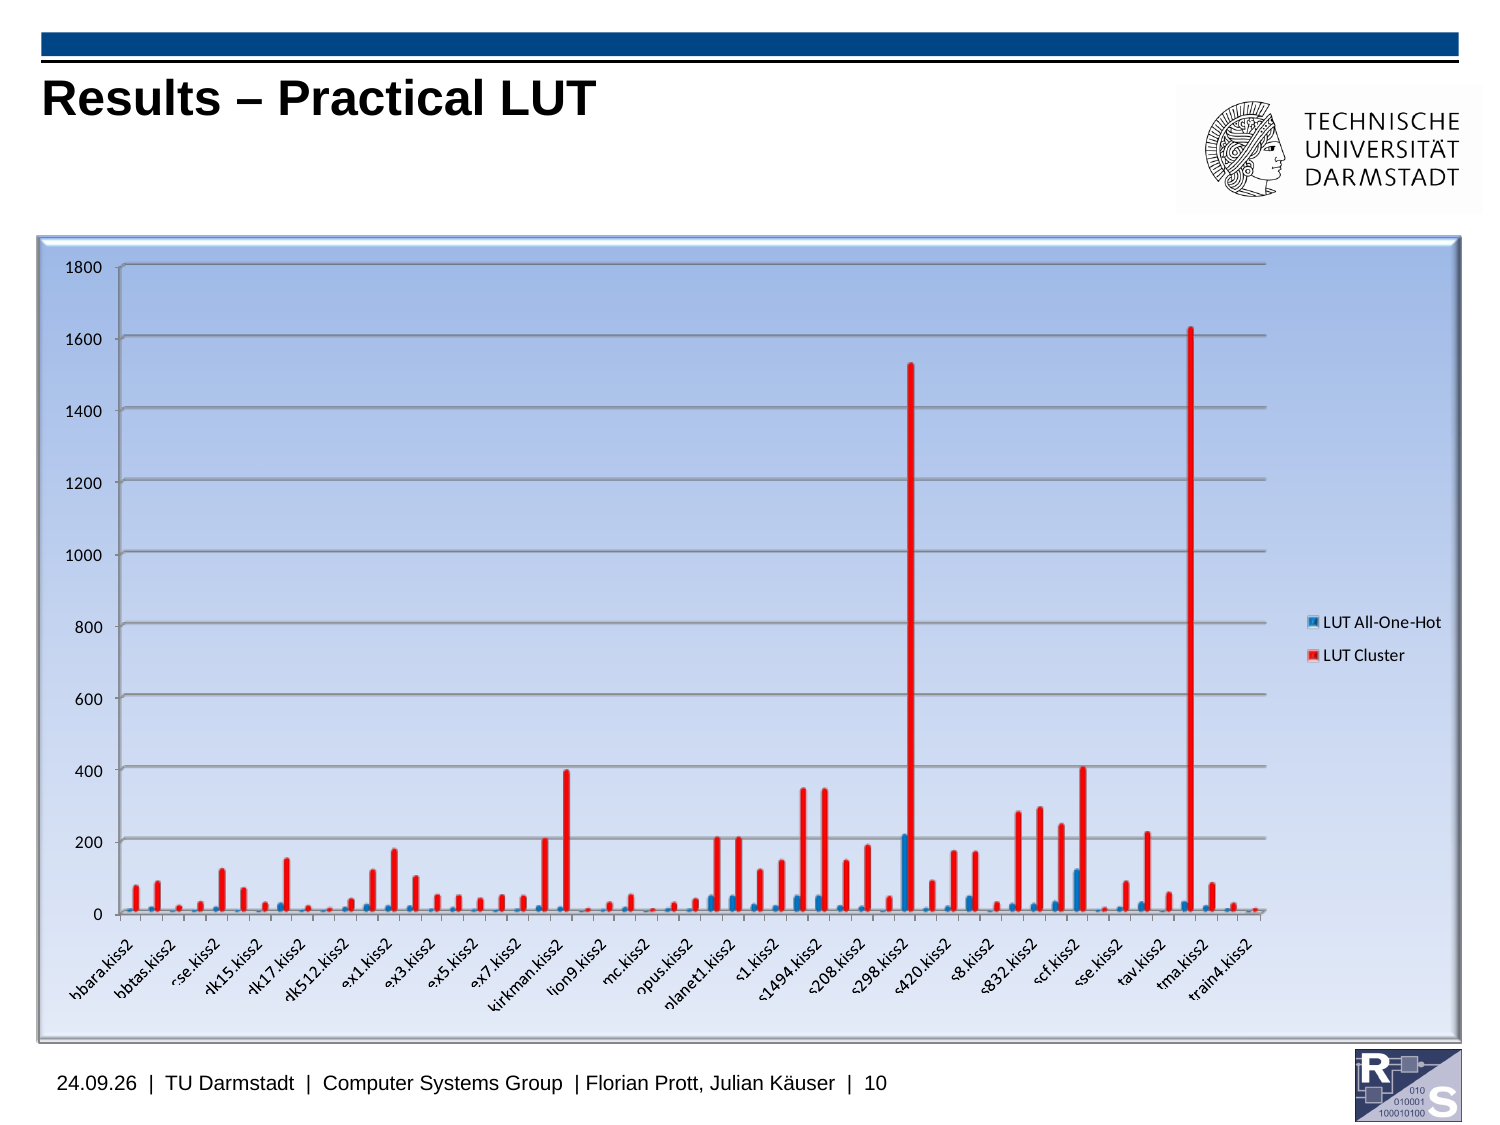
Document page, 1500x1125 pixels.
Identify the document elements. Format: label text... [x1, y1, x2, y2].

picture [34, 232, 1463, 1044]
picture [1355, 1049, 1462, 1122]
title Results – Practical LUT [41, 22, 1131, 174]
